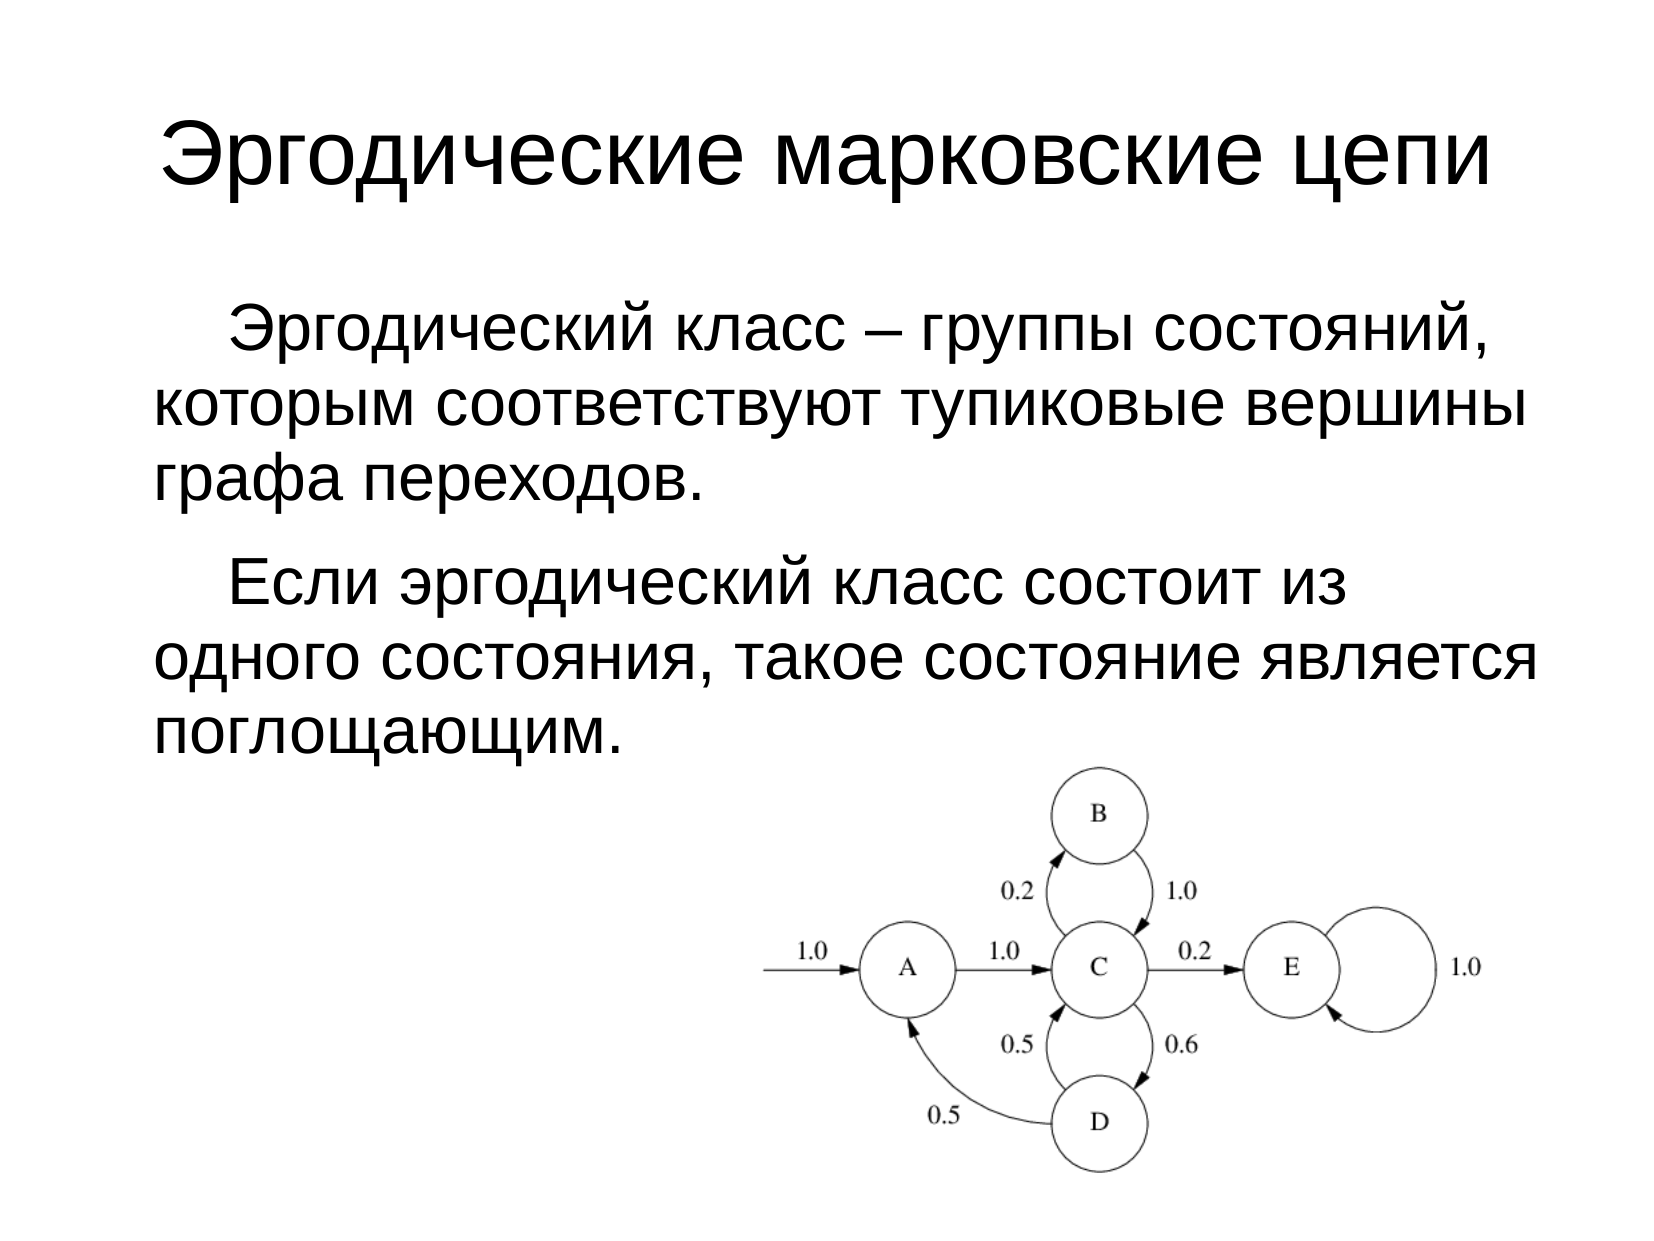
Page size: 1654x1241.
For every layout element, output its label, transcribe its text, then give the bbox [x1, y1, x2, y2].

title Эргодические марковские цепи [82, 49, 1571, 257]
picture [705, 755, 1516, 1186]
list Эргодический класс ‒ группы состояний, которым соответствуют тупиковые вершины графа переходов. Если эргодический класс состоит из одного состояния, такое состояние является поглощающим. [82, 290, 1571, 1010]
